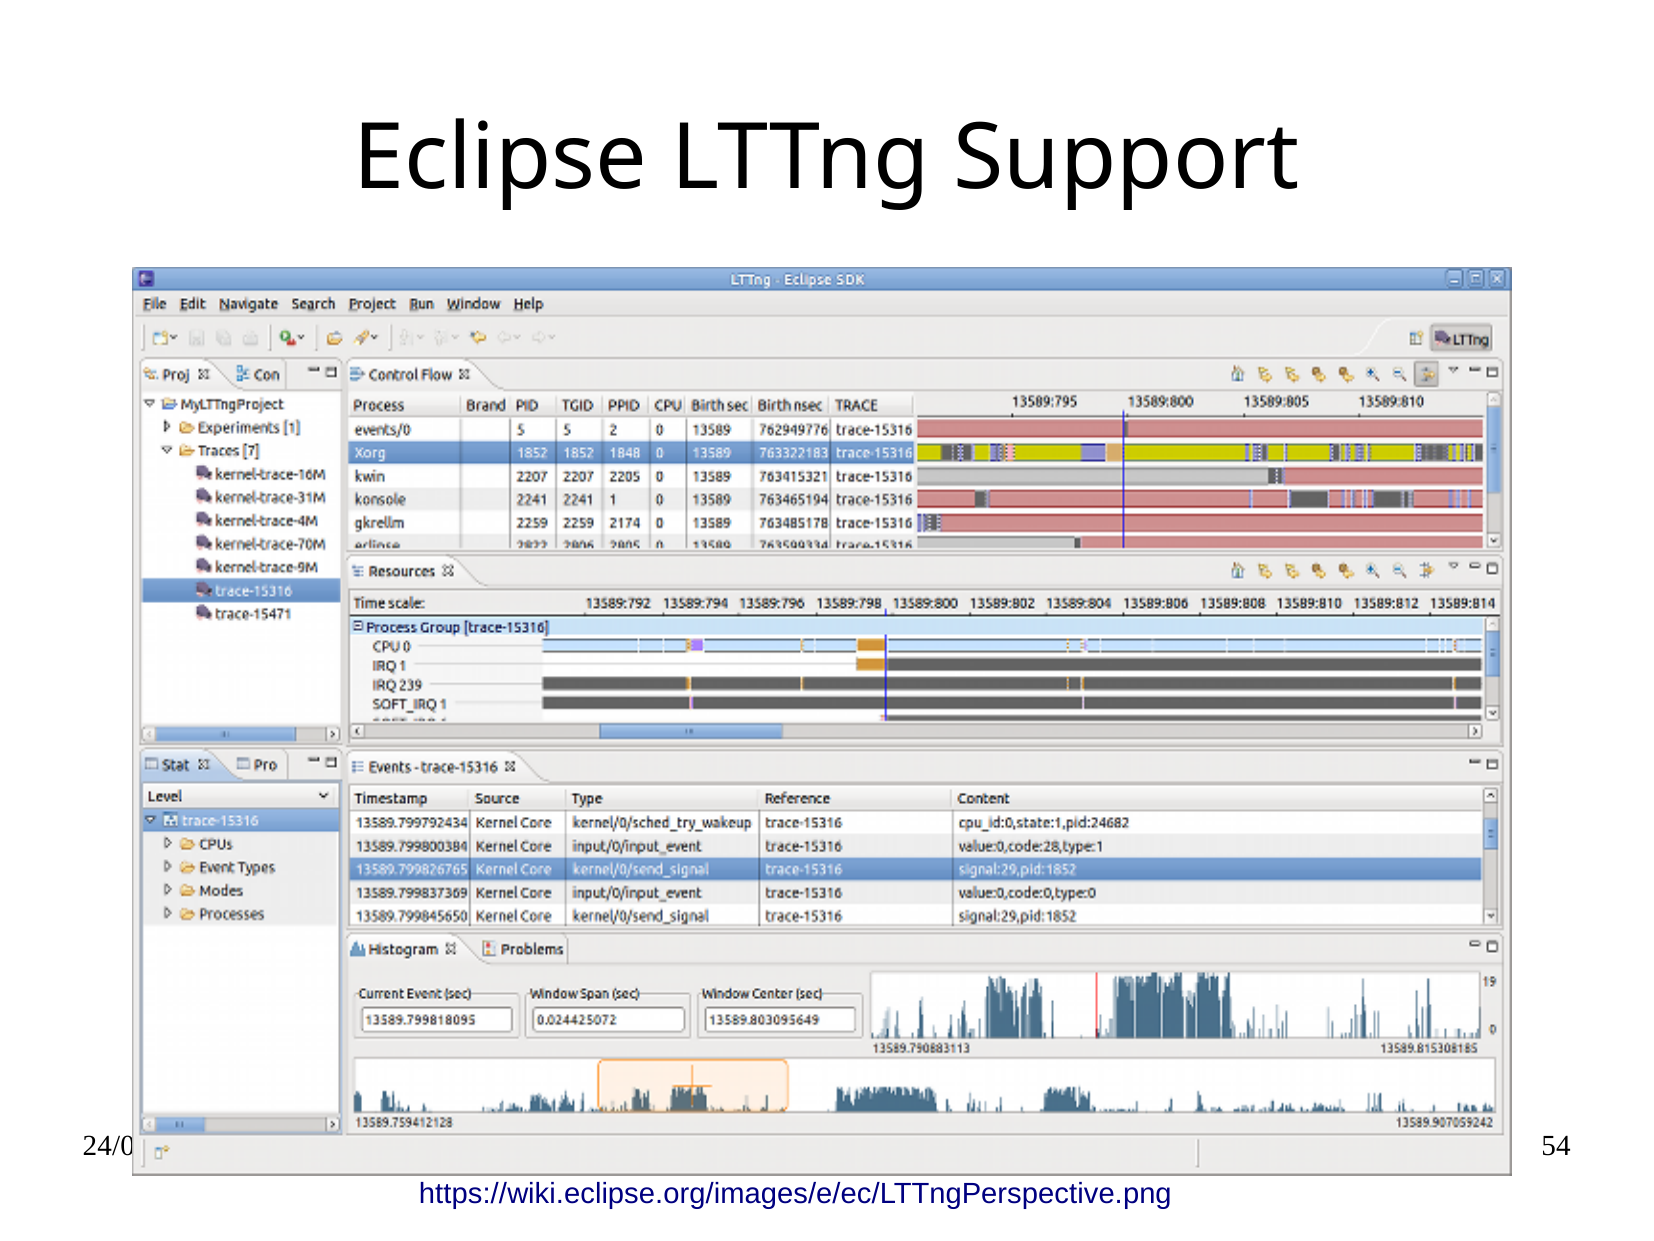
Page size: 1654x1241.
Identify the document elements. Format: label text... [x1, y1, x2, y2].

text_box https://wiki.eclipse.org/images/e/ec/LTTngPerspective.png [404, 1169, 1202, 1227]
title Eclipse LTTng Support [82, 49, 1571, 257]
picture [132, 267, 1512, 1176]
